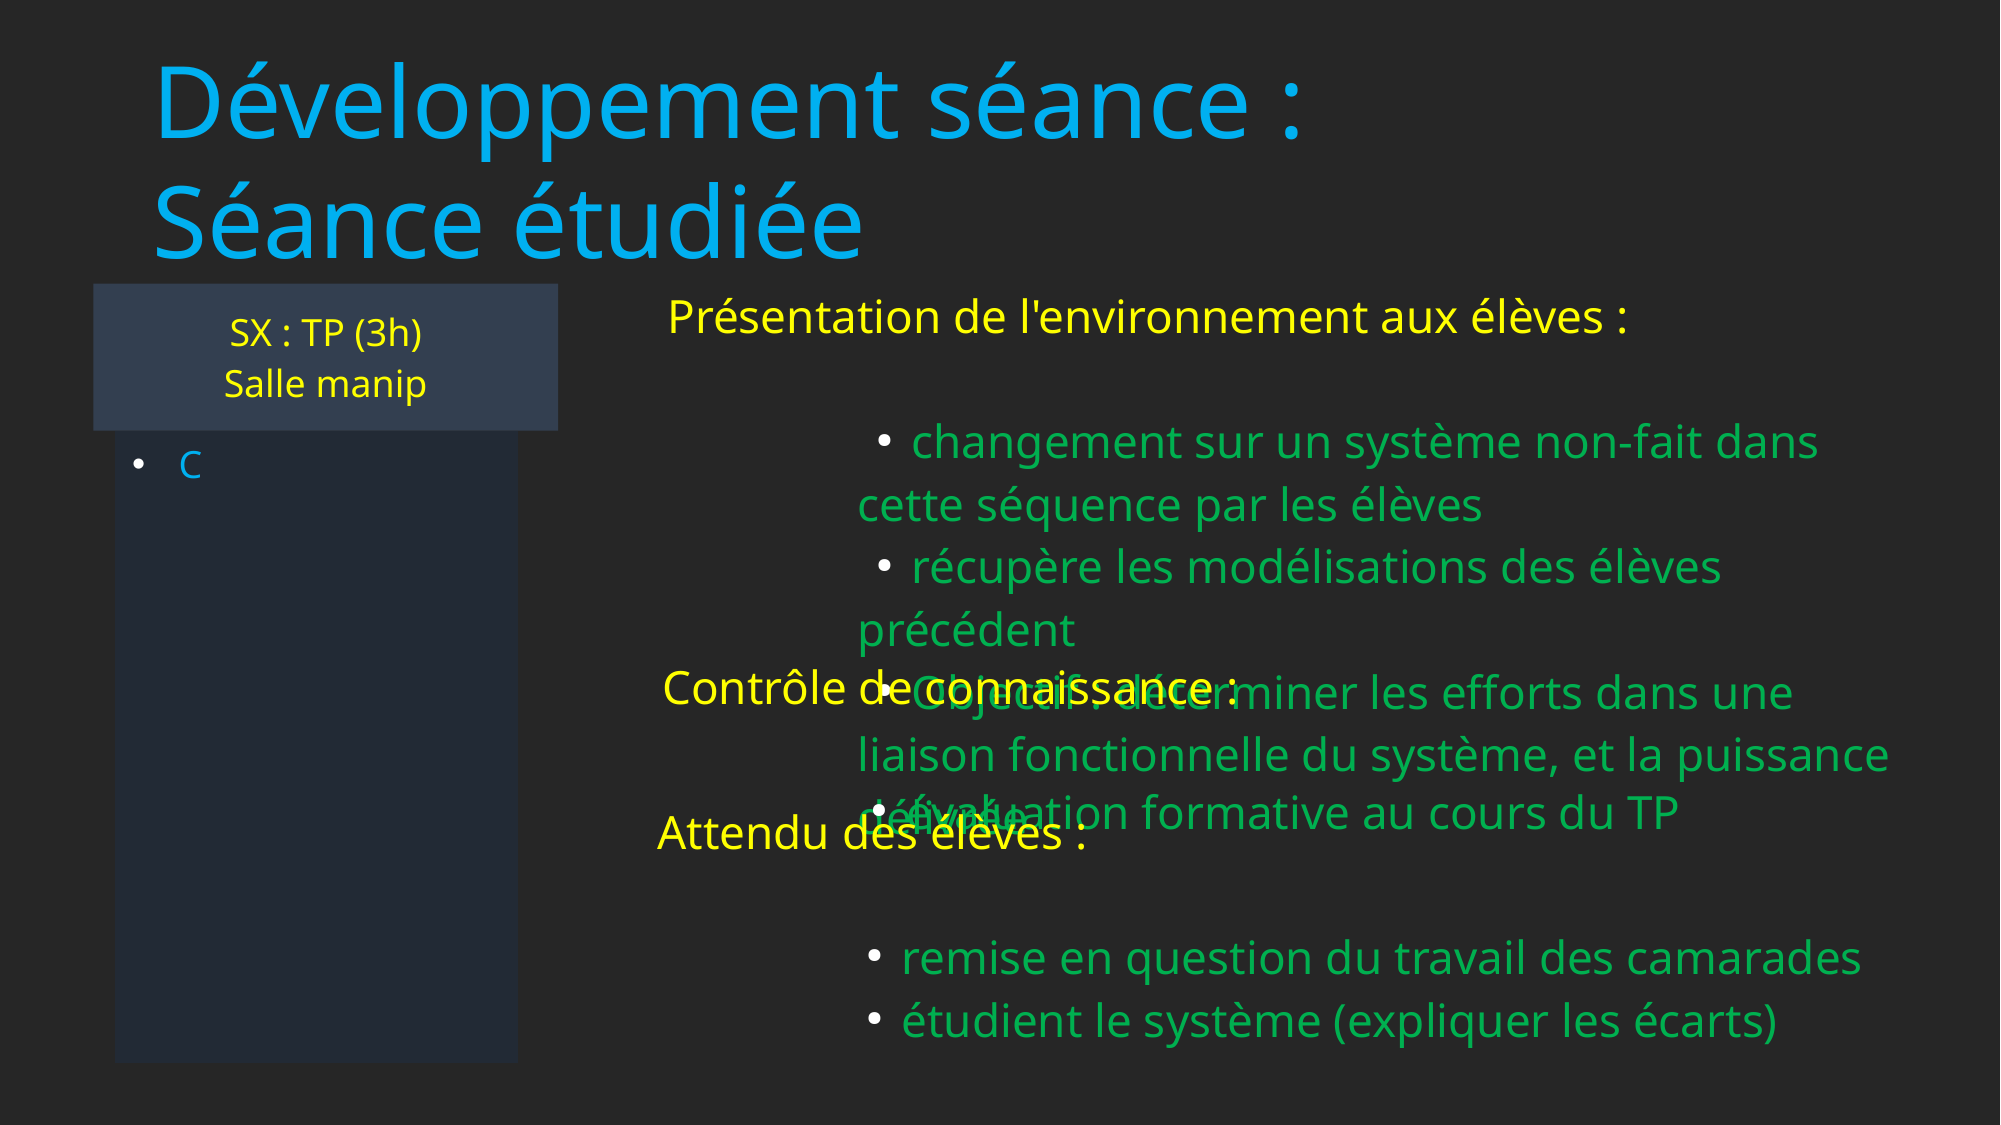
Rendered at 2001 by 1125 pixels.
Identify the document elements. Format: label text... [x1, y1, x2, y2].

text_box Attendu des élèves : remise en question du travail des camarades étudient le système (expliquer les écarts) [642, 793, 1936, 999]
text_box Contrôle de connaissance : évaluation formative au cours du TP [647, 647, 1931, 773]
text_box SX : TP (3h) Salle manip [93, 283, 559, 431]
text_box Présentation de l'environnement aux élèves : changement sur un système non-fait dans cette séquence par les élèves récupère les modélisations des élèves précédent Objectif : déterminer les efforts dans une liaison fonctionnelle du système, et la puissance délivrée [652, 277, 1940, 623]
title Développement séance : Séance étudiée [137, 59, 1863, 278]
text_box C [115, 431, 518, 1063]
